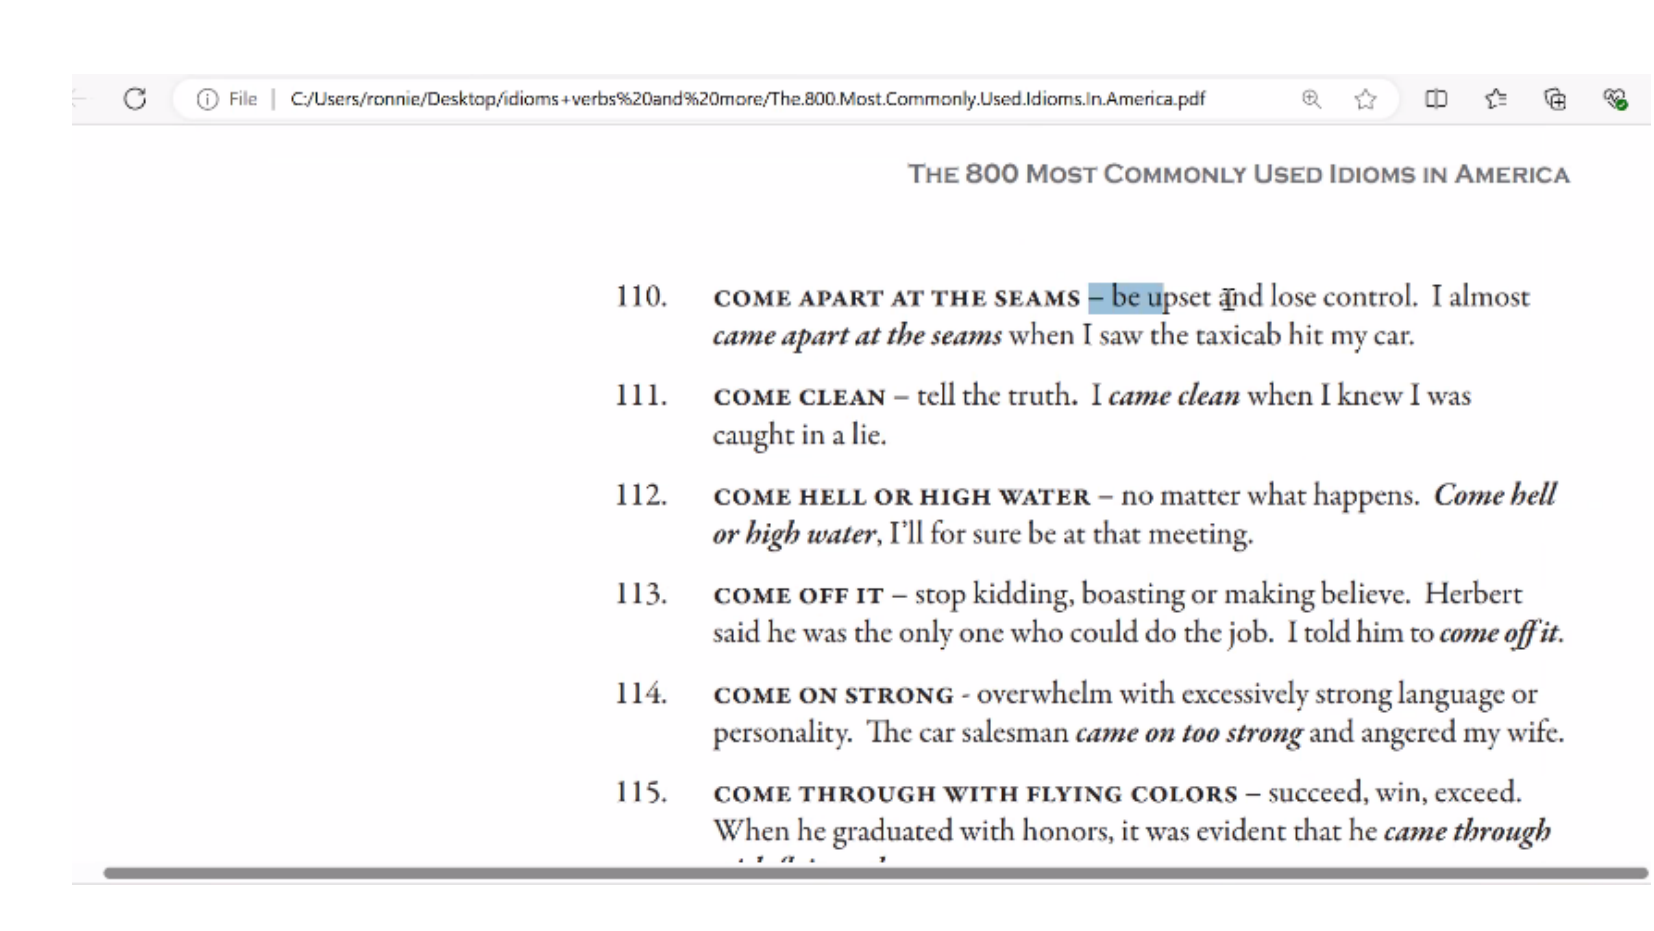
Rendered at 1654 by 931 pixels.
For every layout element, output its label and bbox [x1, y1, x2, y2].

picture [72, 74, 1651, 885]
